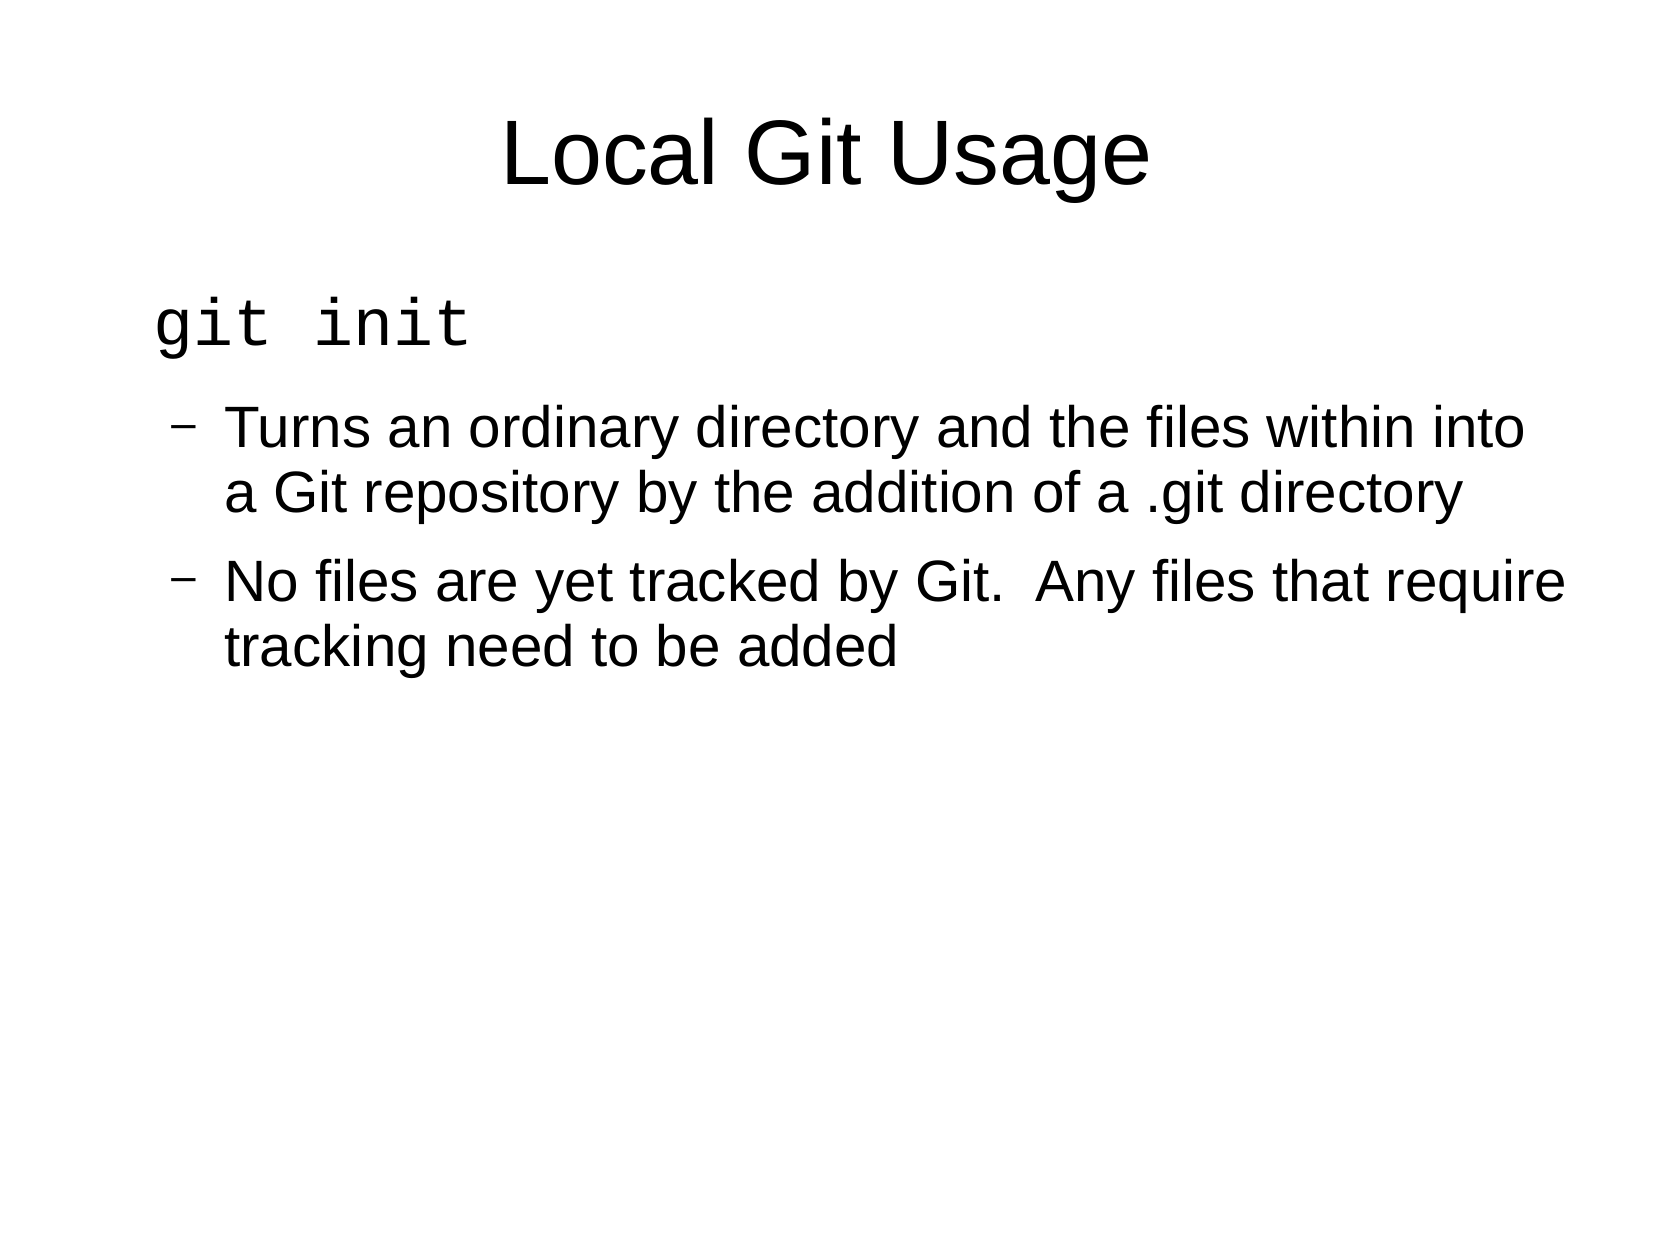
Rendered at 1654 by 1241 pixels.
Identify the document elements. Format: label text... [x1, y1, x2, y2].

title Local Git Usage [82, 49, 1571, 257]
list git init Turns an ordinary directory and the files within into a Git repository by the addition of a .git directory No files are yet tracked by Git. Any files that require tracking need to be added [82, 290, 1571, 1109]
